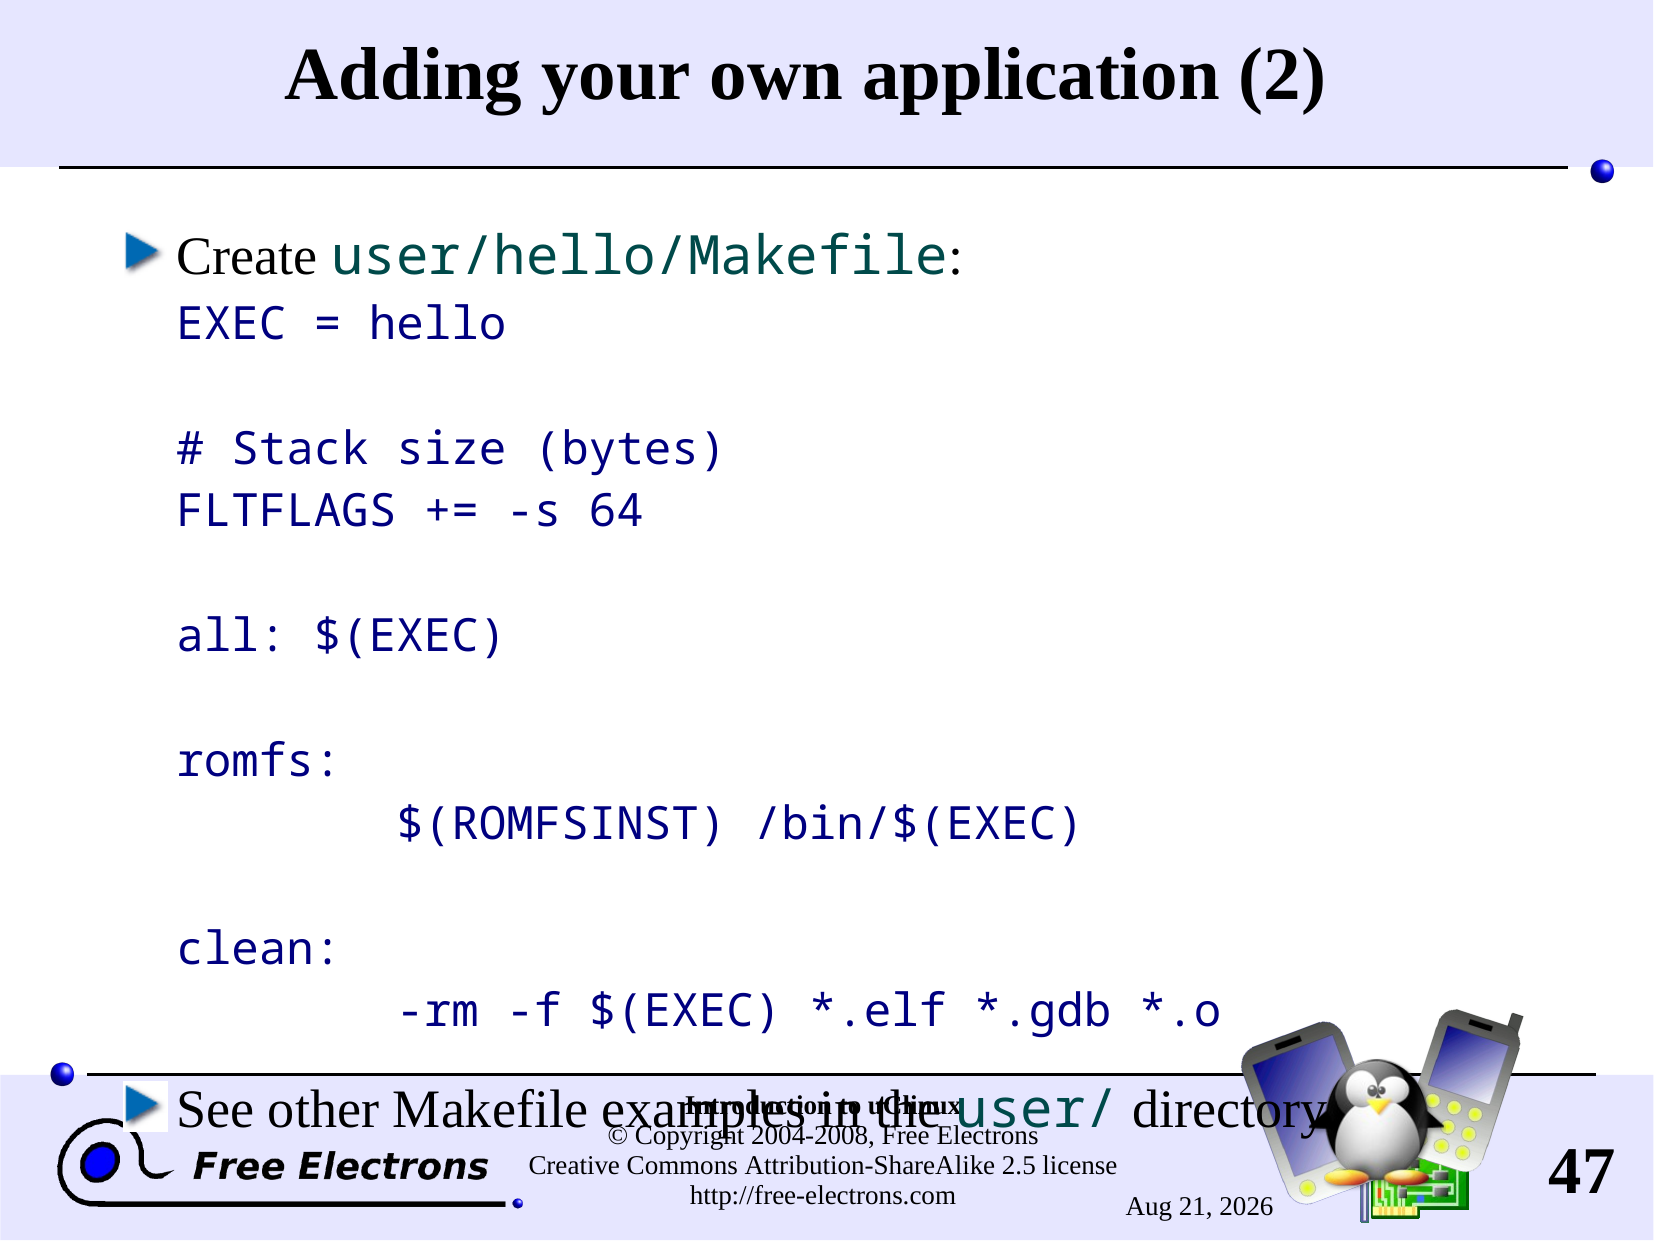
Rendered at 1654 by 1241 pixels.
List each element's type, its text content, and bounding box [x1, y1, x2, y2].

picture [274, 1107, 287, 1125]
picture [344, 1107, 355, 1112]
picture [447, 1114, 457, 1125]
picture [1231, 1007, 1538, 1241]
list Create user/hello/Makefile: EXEC = hello # Stack size (bytes) FLTFLAGS += -s 64 all: $(EXEC) romfs: $(ROMFSINST) /bin/$(EXEC) clean: -rm -f $(EXEC) *.elf *.gdb *.o See other Makefile examples in the user/ directory. [105, 216, 1518, 1066]
title Adding your own application (2) [60, 25, 1551, 124]
picture [237, 1107, 248, 1112]
picture [213, 1107, 224, 1112]
picture [411, 1107, 421, 1118]
picture [50, 1081, 527, 1216]
picture [499, 1107, 510, 1112]
picture [473, 1107, 480, 1115]
